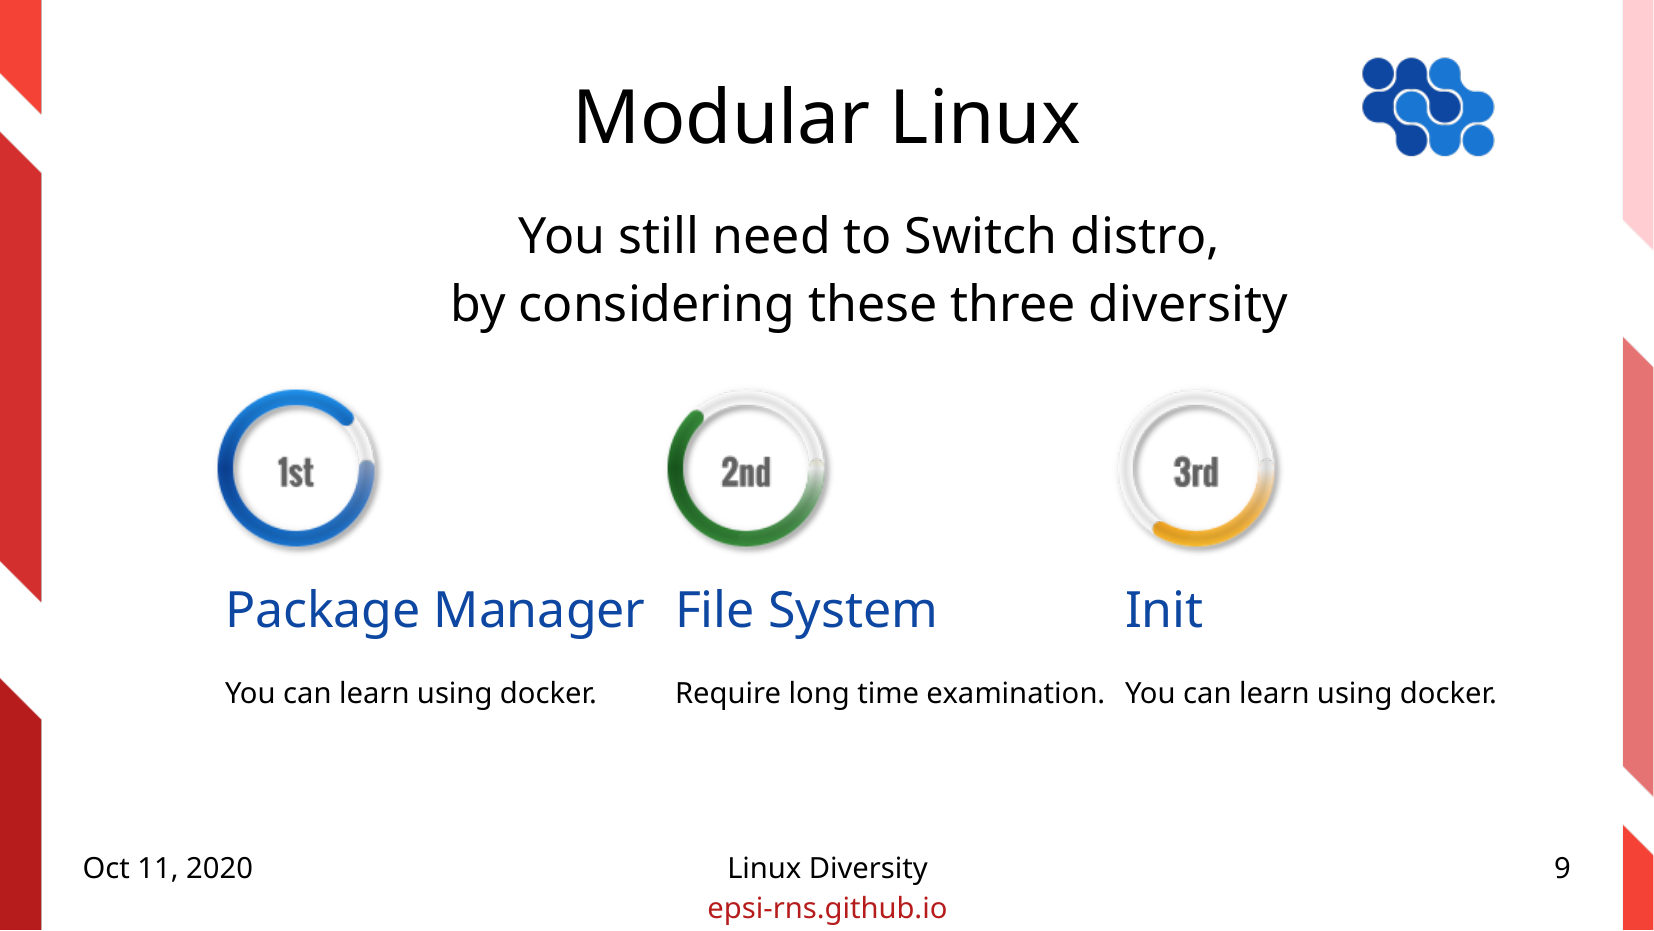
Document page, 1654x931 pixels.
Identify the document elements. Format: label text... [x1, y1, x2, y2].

list Package Manager You can learn using docker. [225, 574, 676, 816]
text_box You still need to Switch distro, by considering these three diversity [208, 192, 1531, 346]
picture [0, 0, 1654, 930]
list Init You can learn using docker. [1125, 574, 1576, 816]
list File System Require long time examination. [675, 574, 1125, 815]
title Modular Linux [82, 37, 1571, 193]
